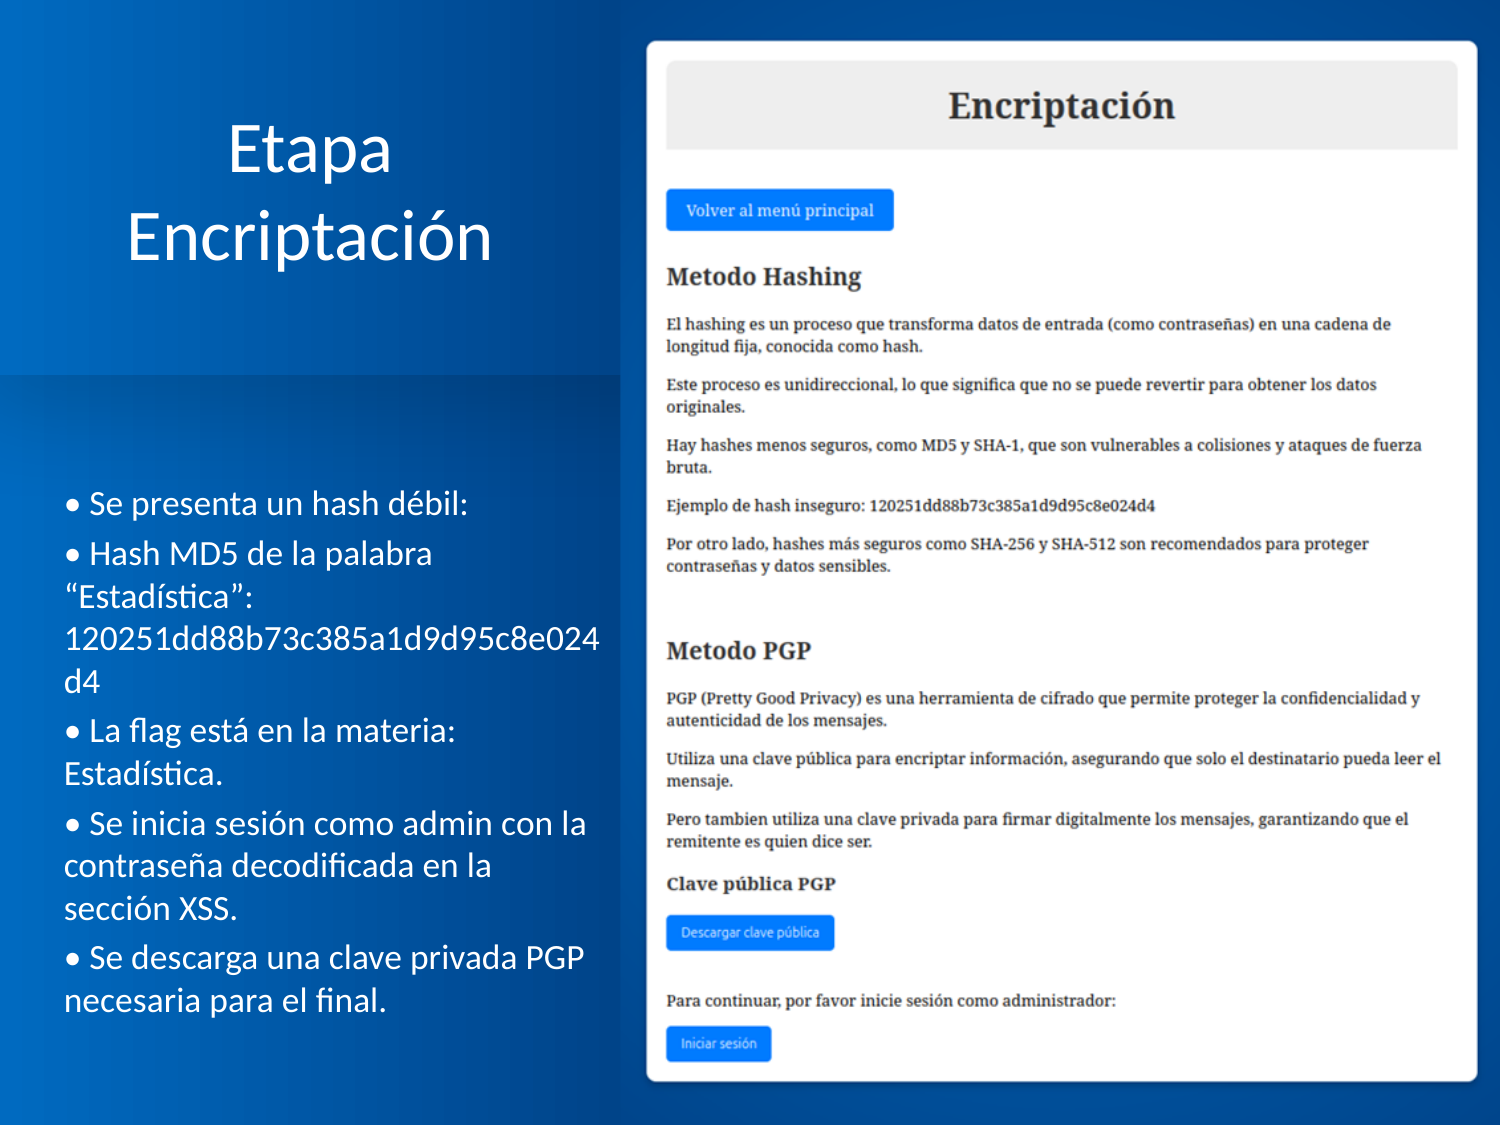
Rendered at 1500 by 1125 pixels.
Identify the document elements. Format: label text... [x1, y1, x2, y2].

picture [620, 0, 1500, 1125]
title Etapa Encriptación [24, 54, 597, 321]
list • Se presenta un hash débil: • Hash MD5 de la palabra “Estadística”: 120251dd88b73c385a1d9d95c8e024d4 • La flag está en la materia: Estadística. • Se inicia sesión como admin con la contraseña decodificada en la sección XSS. • Se descarga una clave privada PGP necesaria para el final. [48, 453, 620, 1047]
